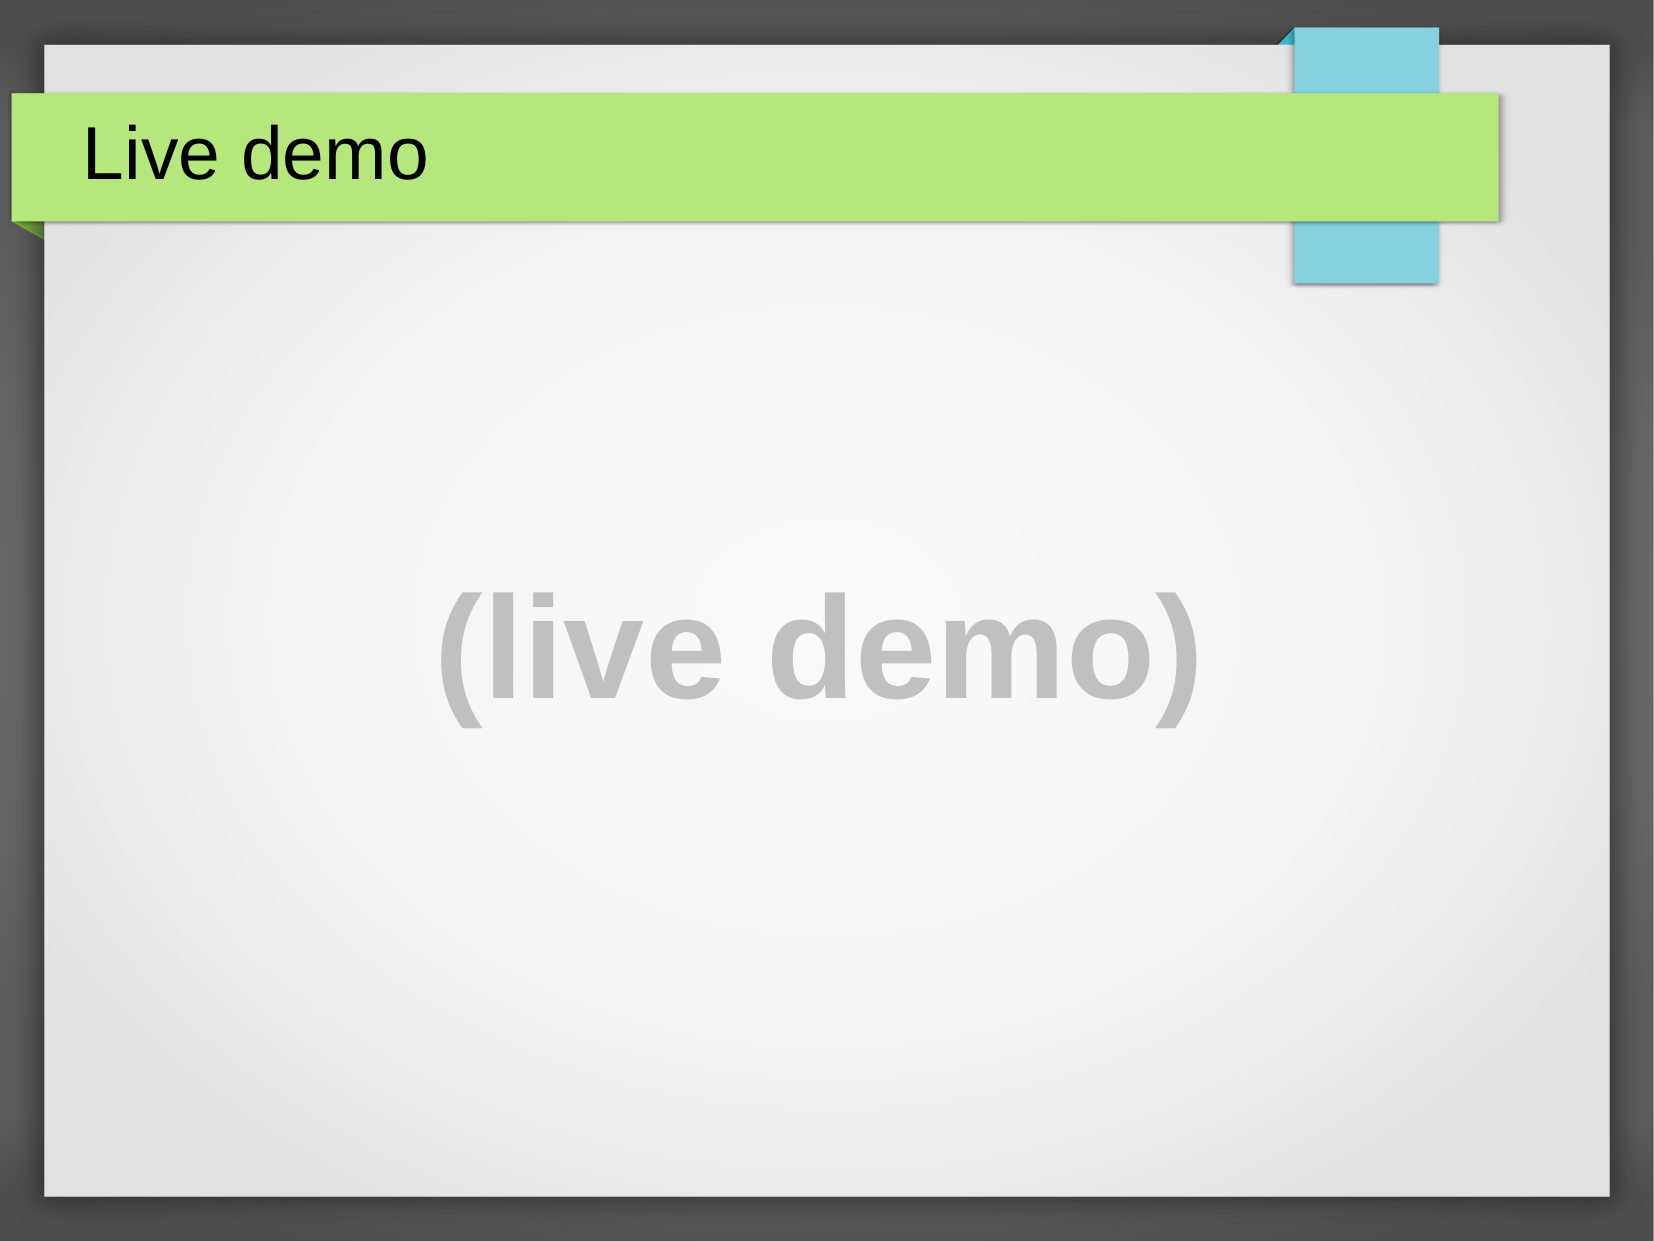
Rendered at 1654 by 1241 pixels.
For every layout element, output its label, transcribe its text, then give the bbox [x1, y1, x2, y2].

title Live demo [82, 94, 1264, 213]
picture [0, 0, 1654, 1241]
text_box (live demo) [420, 559, 1219, 738]
